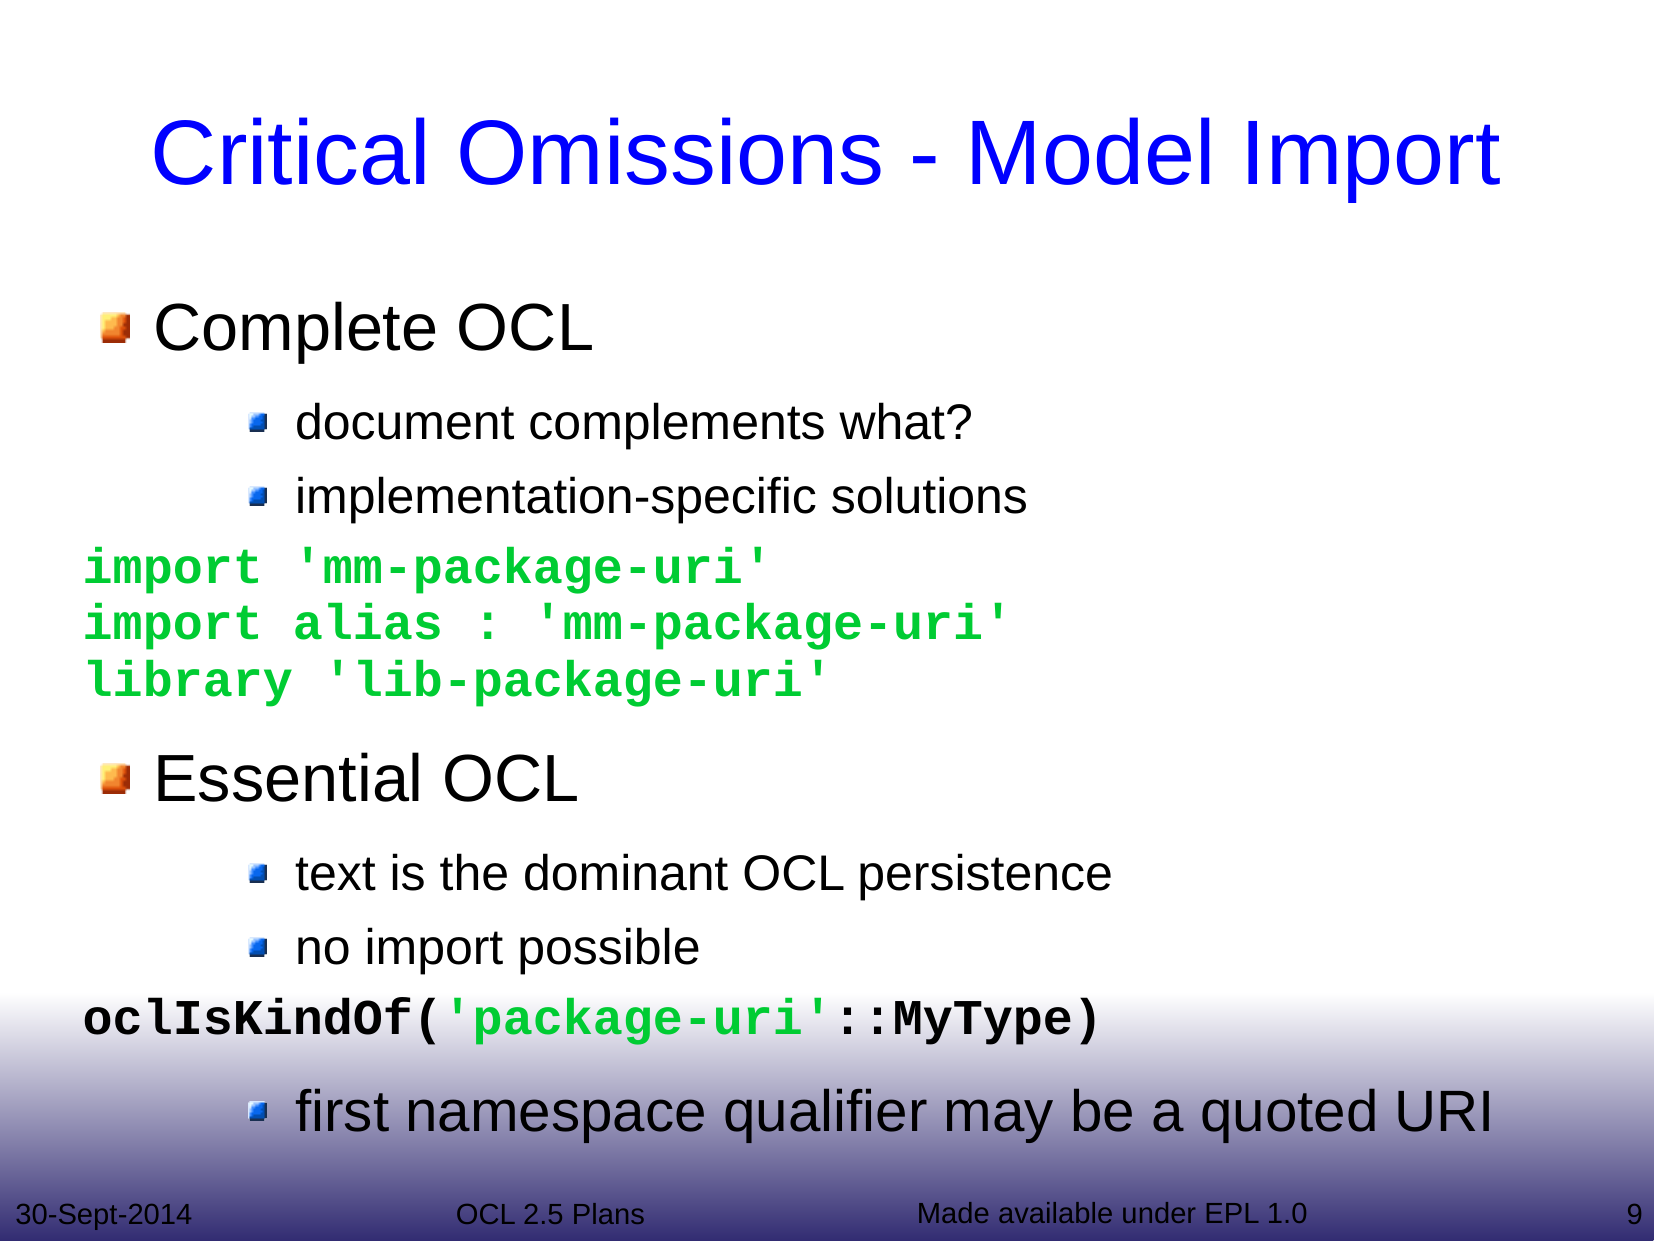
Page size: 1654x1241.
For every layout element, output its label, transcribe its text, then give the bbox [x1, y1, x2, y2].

title Critical Omissions - Model Import [82, 49, 1571, 257]
list Complete OCL document complements what? implementation-specific solutions import 'mm-package-uri' import alias : 'mm-package-uri' library 'lib-package-uri' Essential OCL text is the dominant OCL persistence no import possible oclIsKindOf('package-uri'::MyType) first namespace qualifier may be a quoted URI [82, 290, 1571, 1144]
